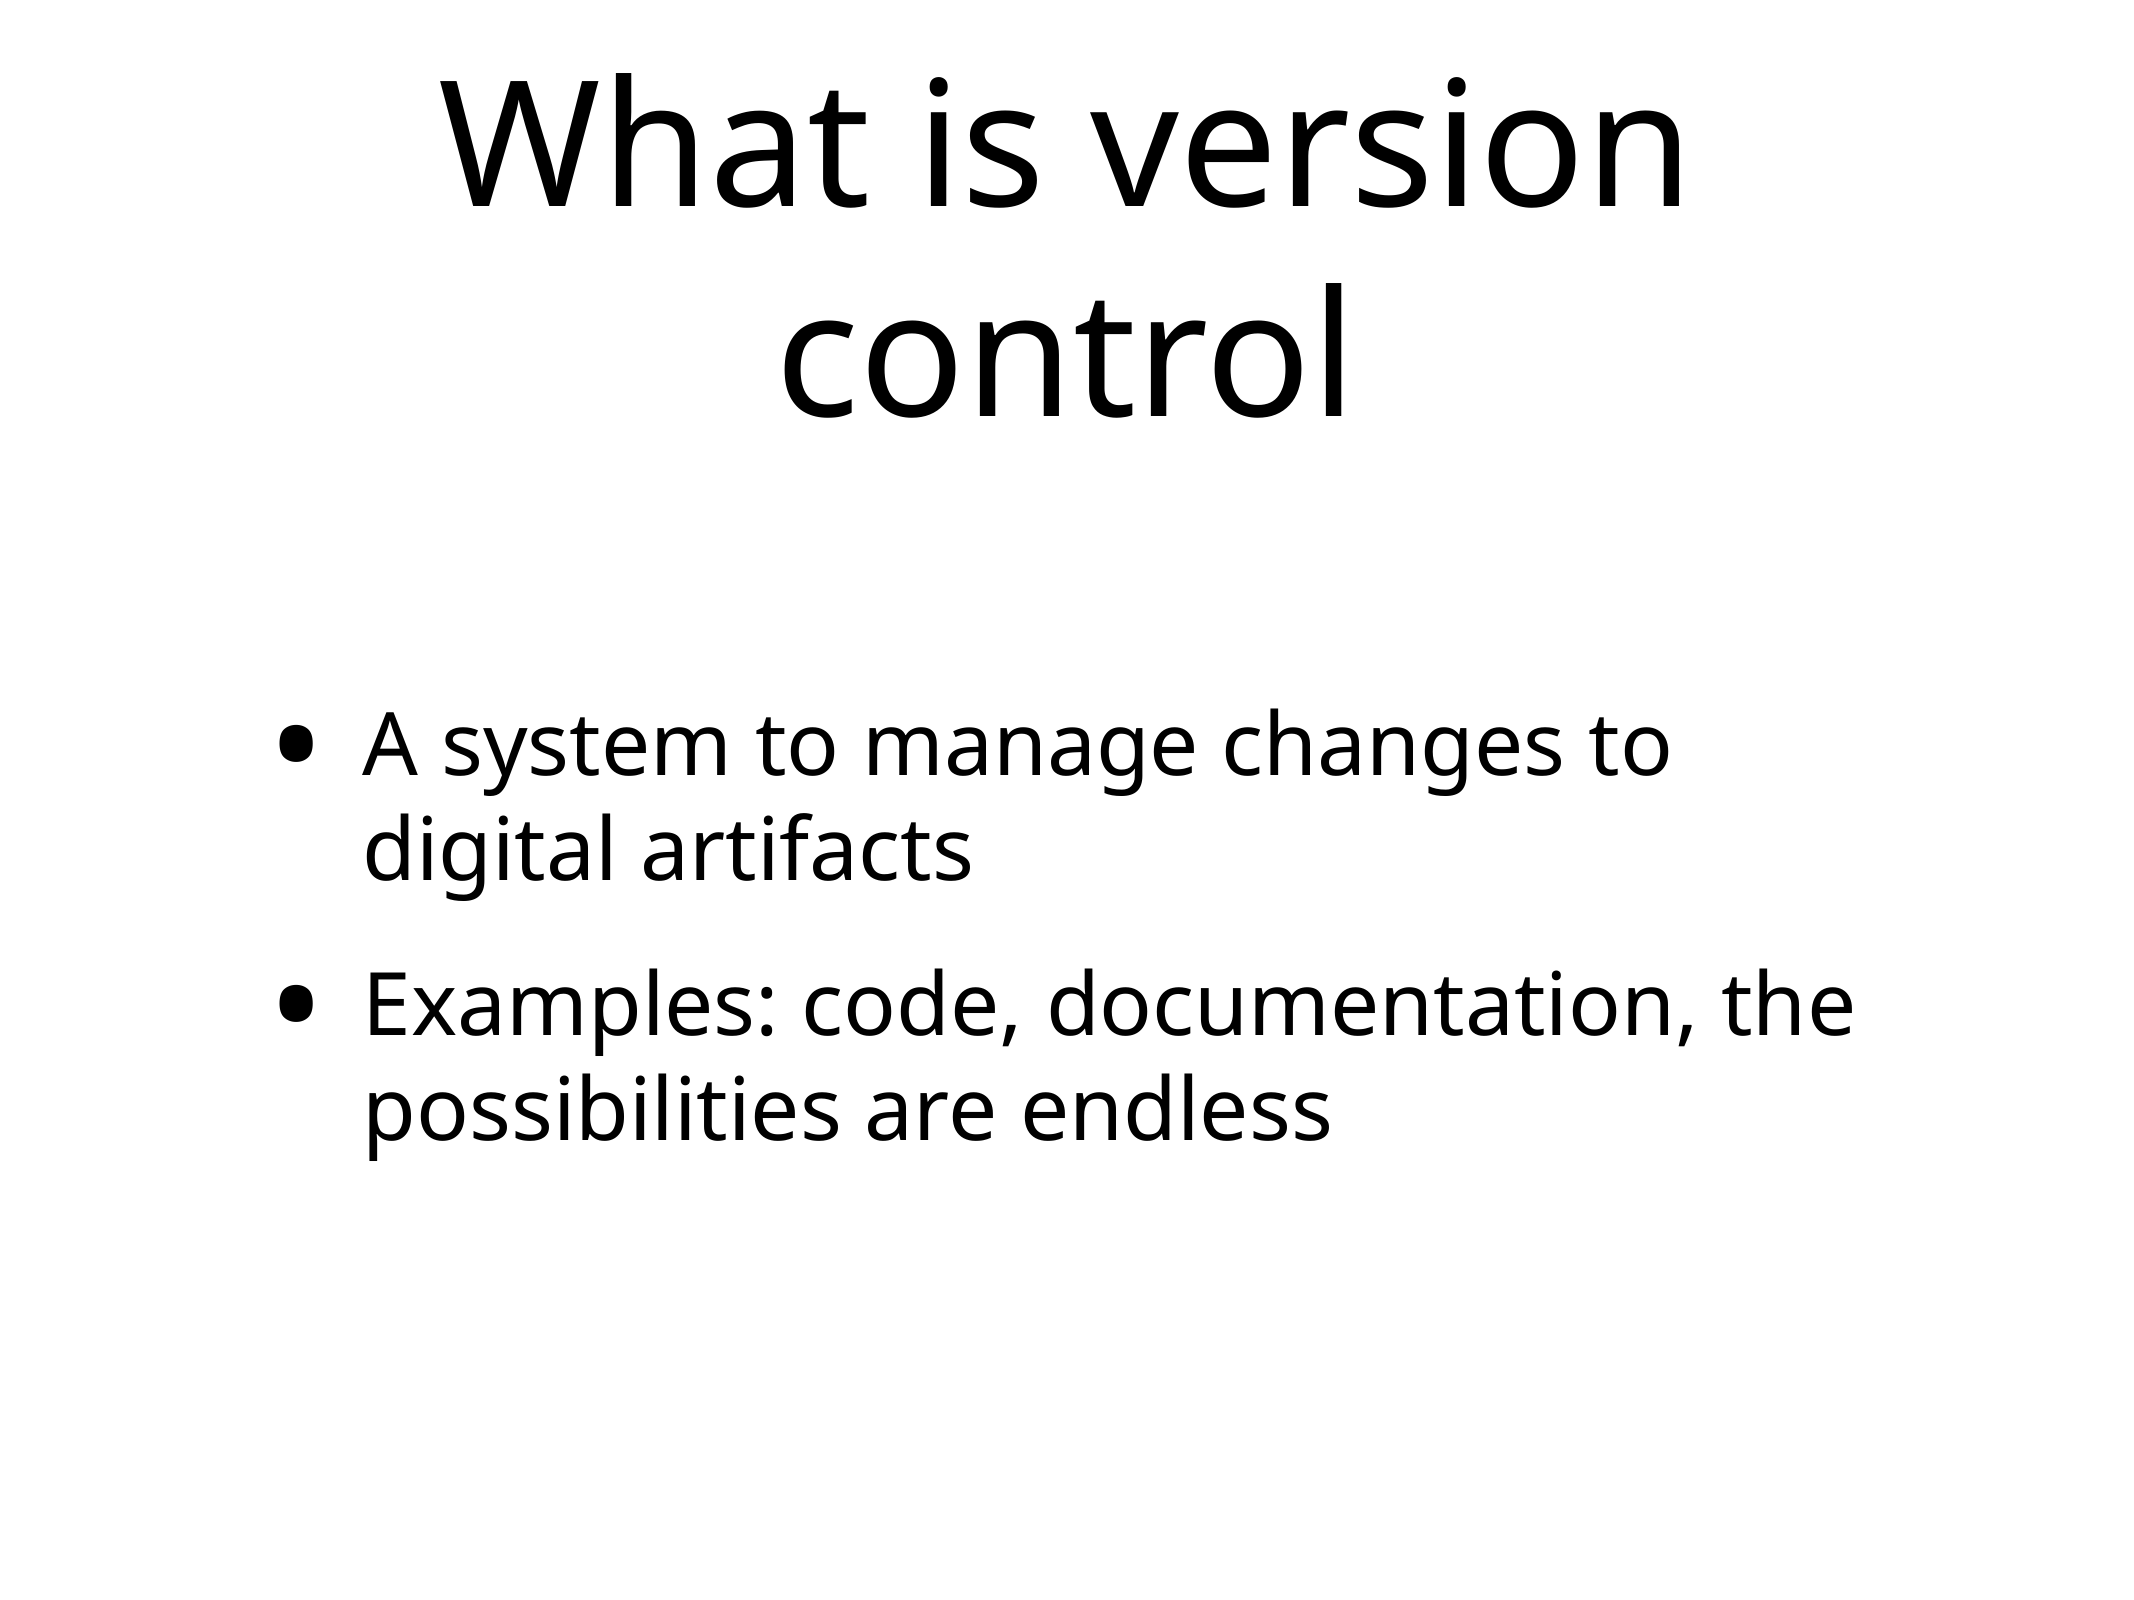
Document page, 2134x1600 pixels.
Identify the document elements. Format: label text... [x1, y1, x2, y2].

list A system to manage changes to digital artifacts Examples: code, documentation, the possibilities are endless [208, 454, 1925, 1392]
title What is version control [208, 41, 1925, 442]
